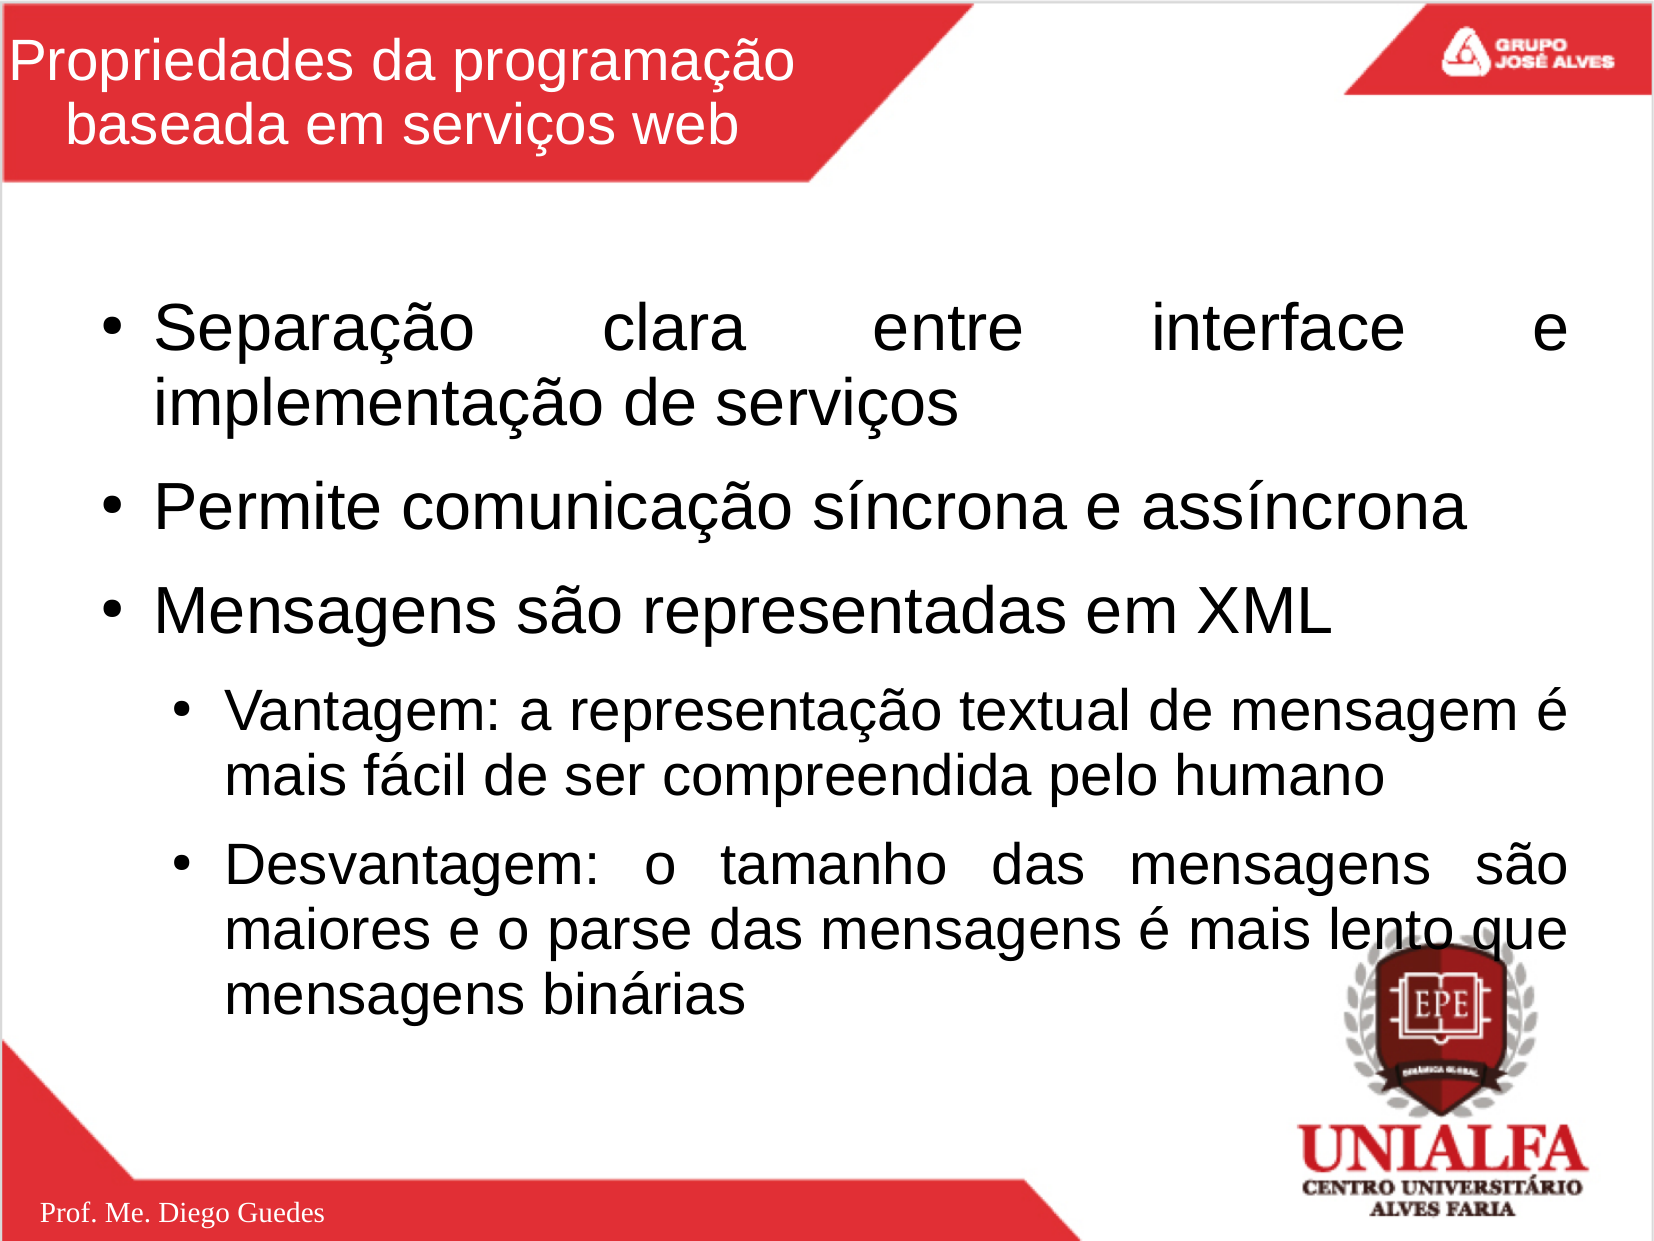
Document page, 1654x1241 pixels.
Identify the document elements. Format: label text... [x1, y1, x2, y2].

picture [0, 0, 1654, 1241]
list Separação clara entre interface e implementação de serviços Permite comunicação síncrona e assíncrona Mensagens são representadas em XML Vantagem: a representação textual de mensagem é mais fácil de ser compreendida pelo humano Desvantagem: o tamanho das mensagens são maiores e o parse das mensagens é mais lento que mensagens binárias [82, 290, 1571, 1027]
title Propriedades da programação baseada em serviços web [6, 11, 799, 174]
